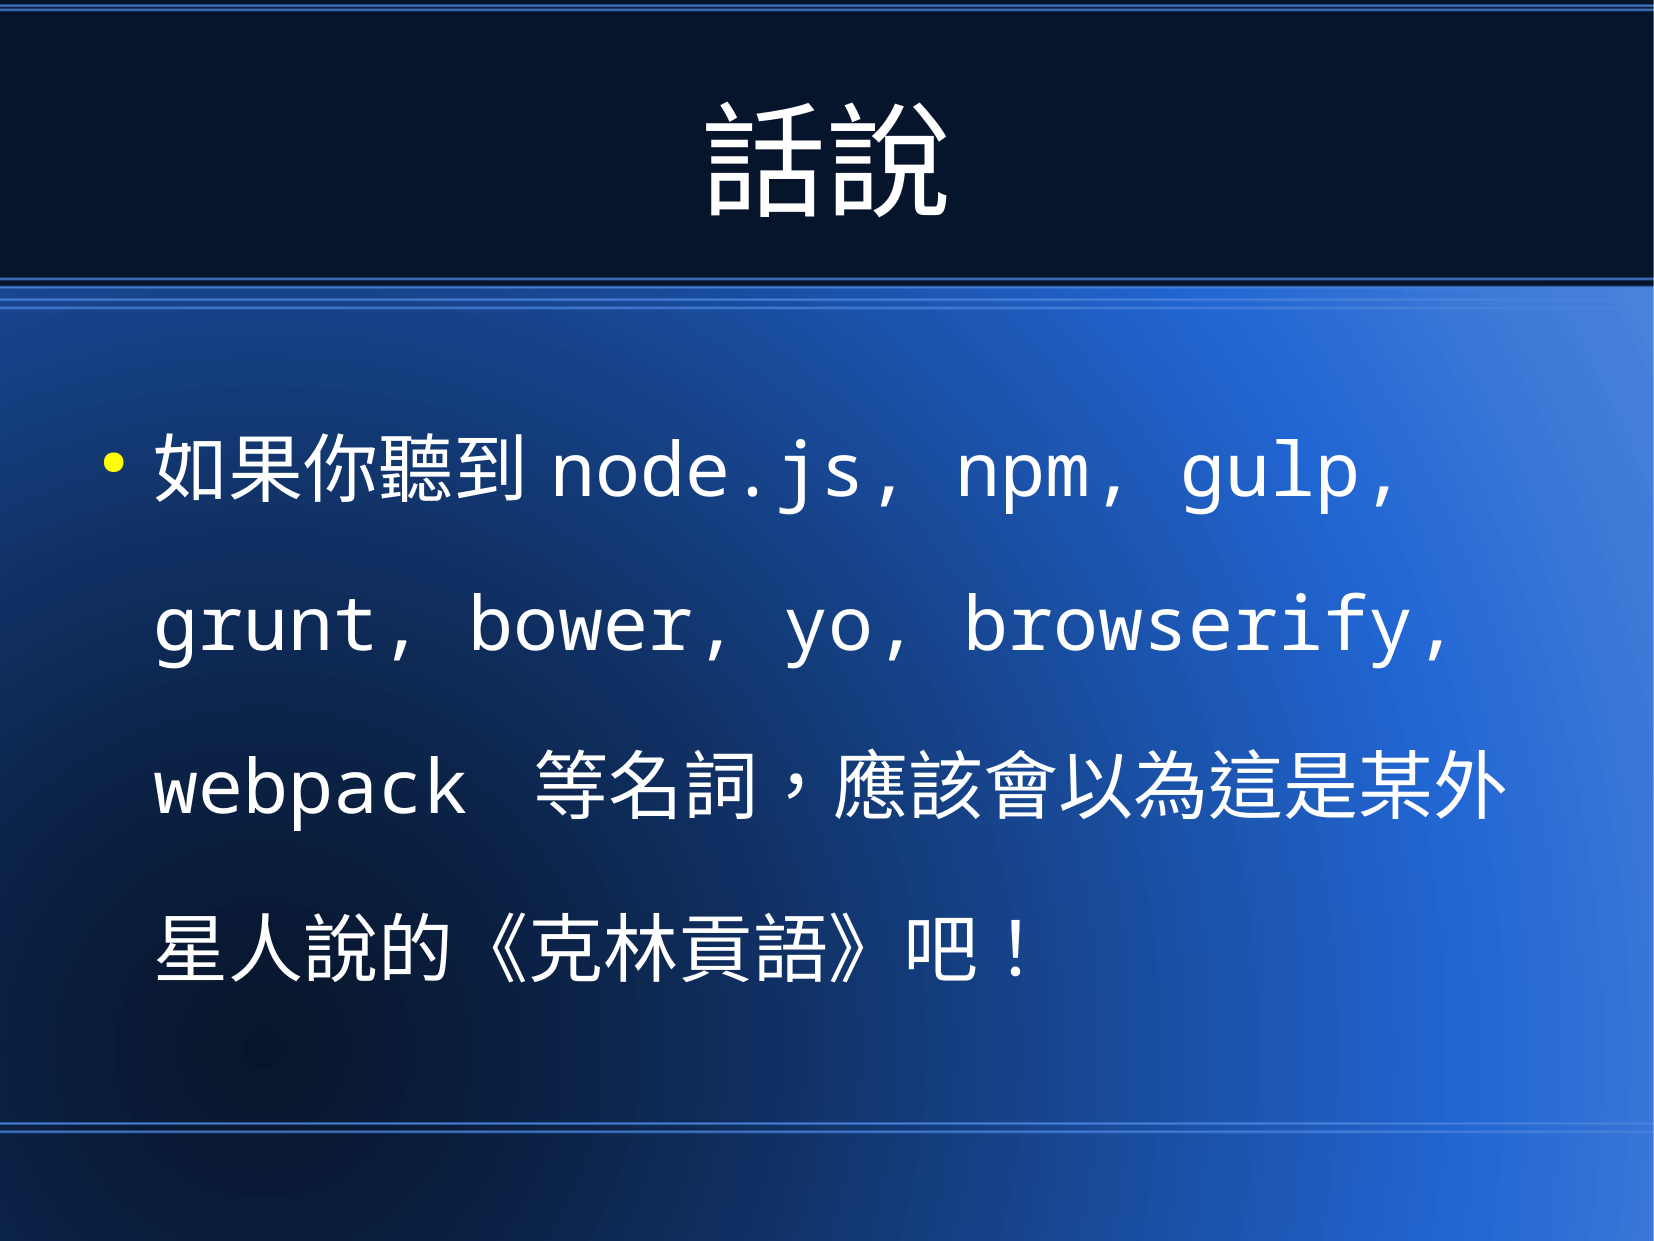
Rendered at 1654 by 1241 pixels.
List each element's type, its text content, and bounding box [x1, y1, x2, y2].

title 話說 [82, 49, 1571, 257]
list 如果你聽到node.js, npm, gulp, grunt, bower, yo, browserify, webpack 等名詞，應該會以為這是某外星人說的《克林貢語》吧！ [82, 355, 1571, 1241]
picture [0, 0, 1654, 1241]
